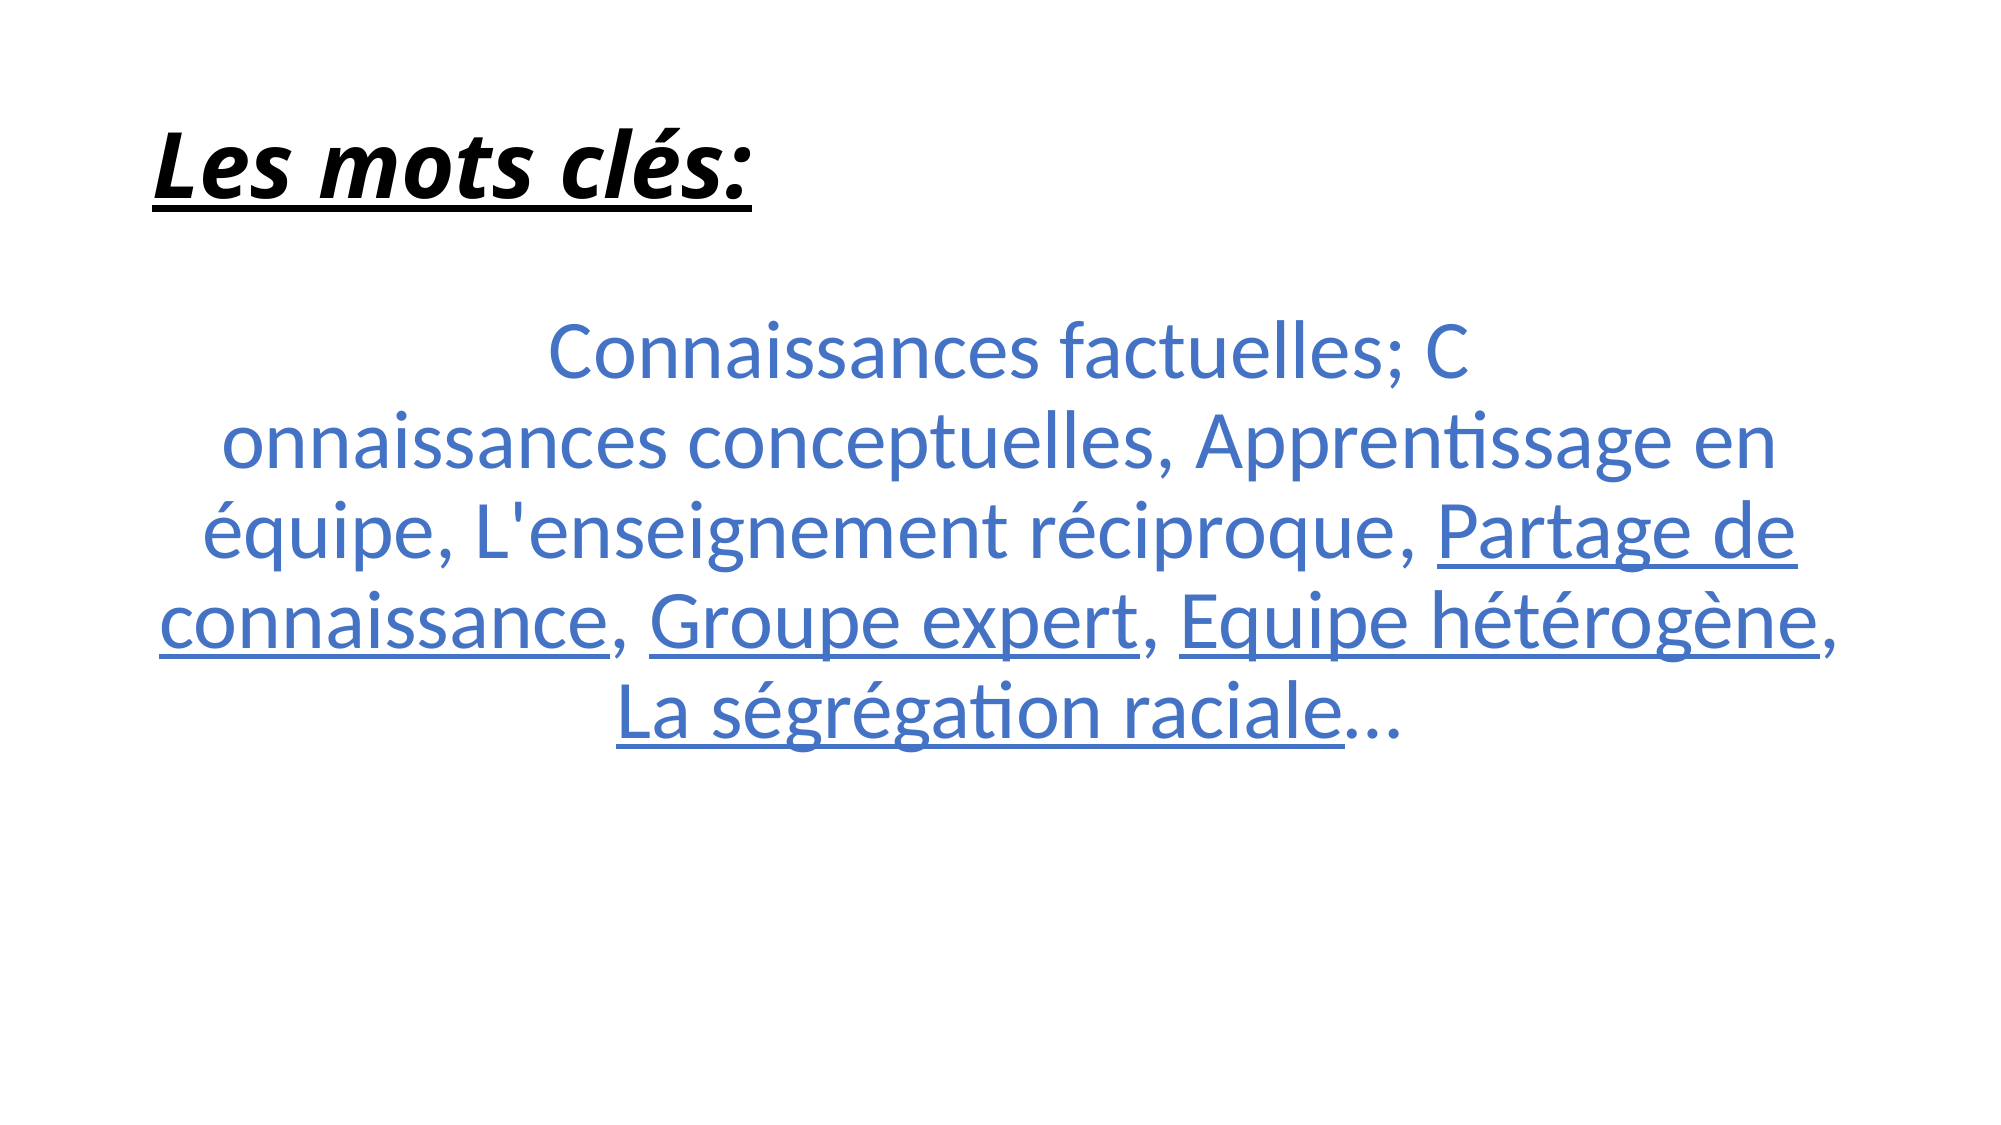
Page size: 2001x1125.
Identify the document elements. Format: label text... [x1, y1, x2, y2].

title Les mots clés: [137, 59, 1863, 278]
list Connaissances factuelles; Connaissances conceptuelles, Apprentissage en équipe, L'enseignement réciproque, Partage de connaissance, Groupe expert, Equipe hétérogène, La ségrégation raciale… [137, 299, 1863, 1014]
